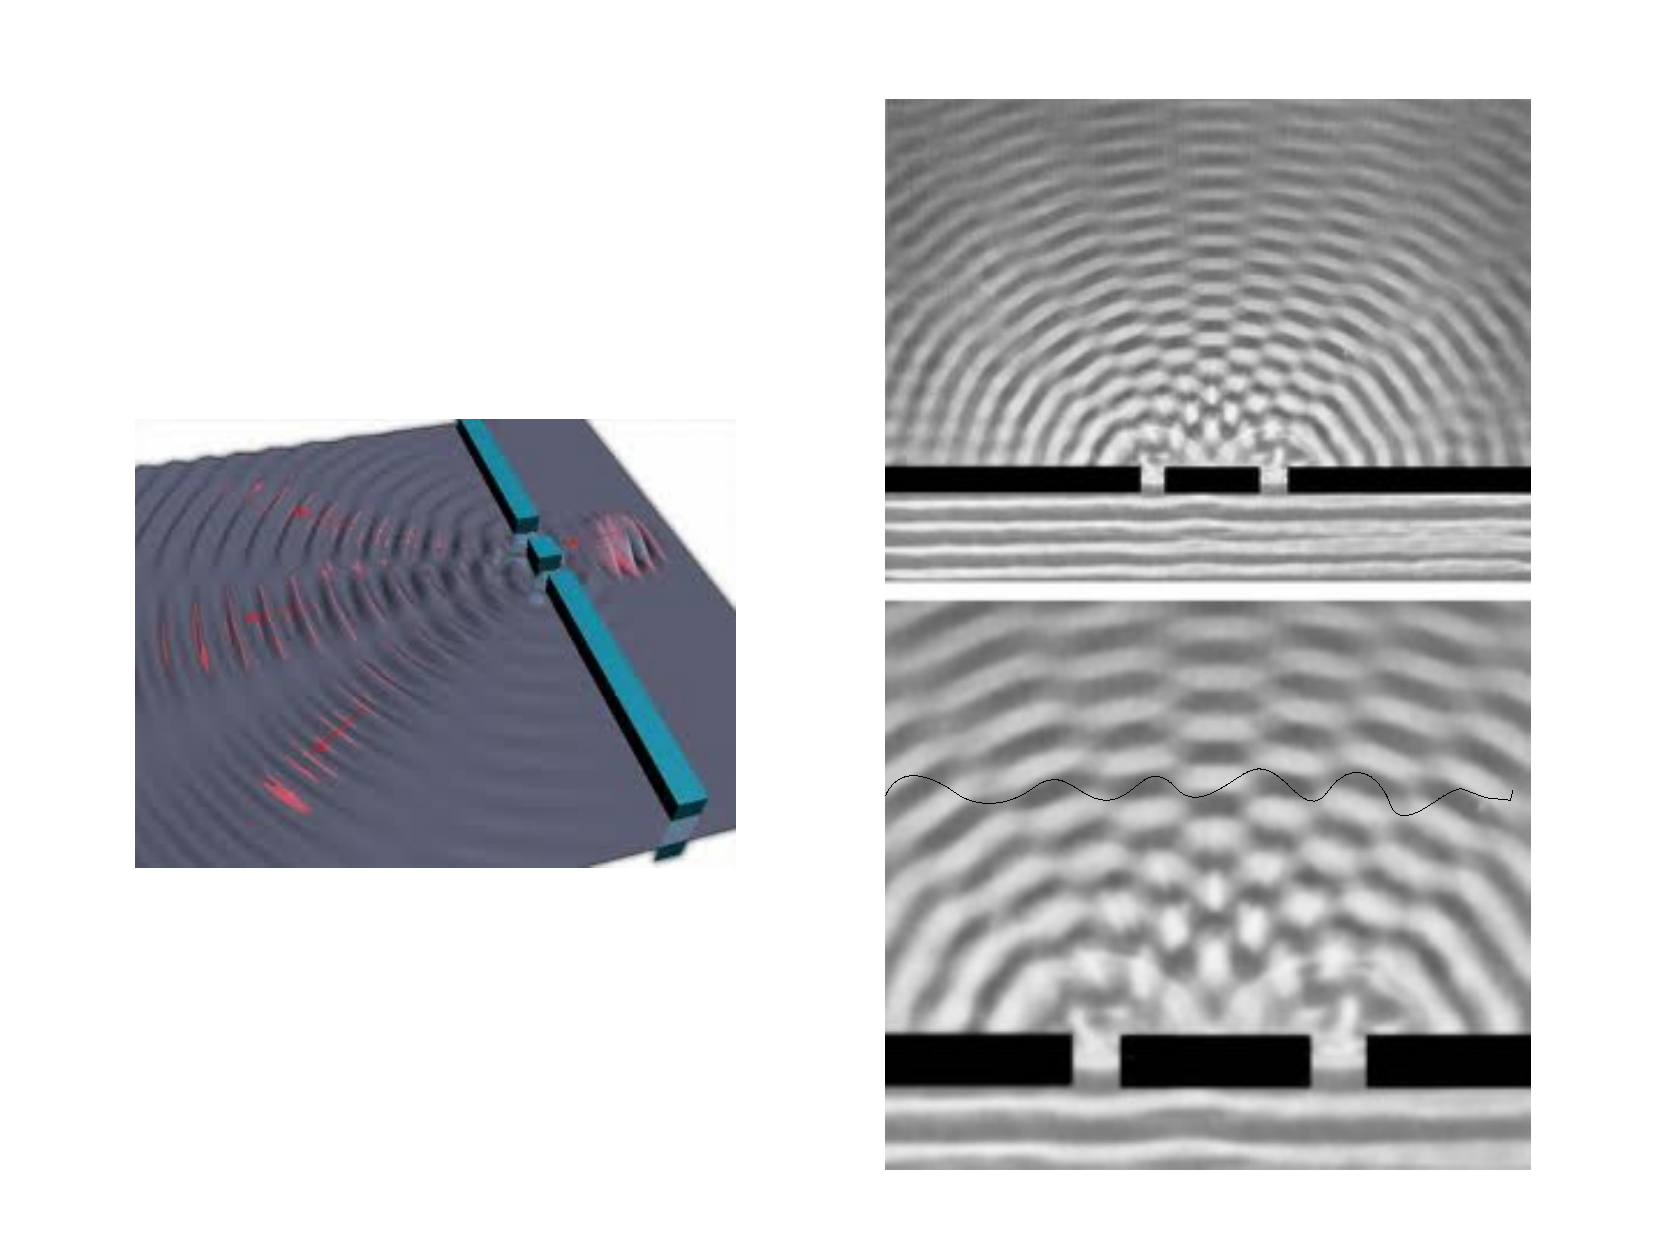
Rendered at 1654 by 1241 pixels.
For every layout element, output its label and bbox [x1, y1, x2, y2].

picture [885, 99, 1531, 1171]
picture [135, 419, 736, 868]
